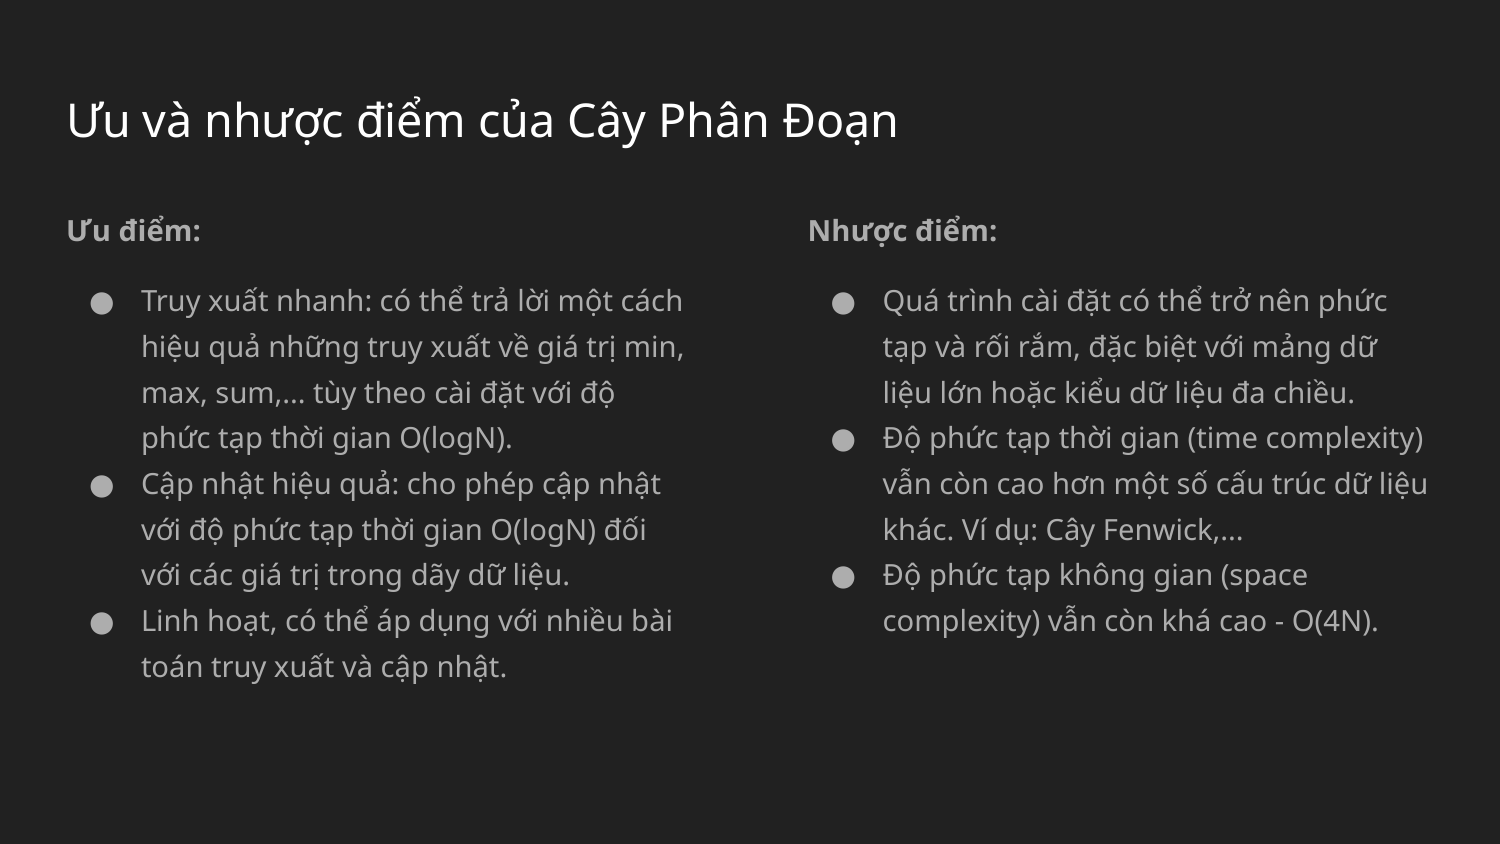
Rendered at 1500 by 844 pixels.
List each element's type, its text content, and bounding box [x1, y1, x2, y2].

title Ưu và nhược điểm của Cây Phân Đoạn [51, 72, 1449, 167]
list Nhược điểm: Quá trình cài đặt có thể trở nên phức tạp và rối rắm, đặc biệt với mảng dữ liệu lớn hoặc kiểu dữ liệu đa chiều. Độ phức tạp thời gian (time complexity) vẫn còn cao hơn một số cấu trúc dữ liệu khác. Ví dụ: Cây Fenwick,... Độ phức tạp không gian (space complexity) vẫn còn khá cao - O(4N). [792, 189, 1449, 750]
list Ưu điểm: Truy xuất nhanh: có thể trả lời một cách hiệu quả những truy xuất về giá trị min, max, sum,... tùy theo cài đặt với độ phức tạp thời gian O(logN). Cập nhật hiệu quả: cho phép cập nhật với độ phức tạp thời gian O(logN) đối với các giá trị trong dãy dữ liệu. Linh hoạt, có thể áp dụng với nhiều bài toán truy xuất và cập nhật. [51, 189, 708, 750]
